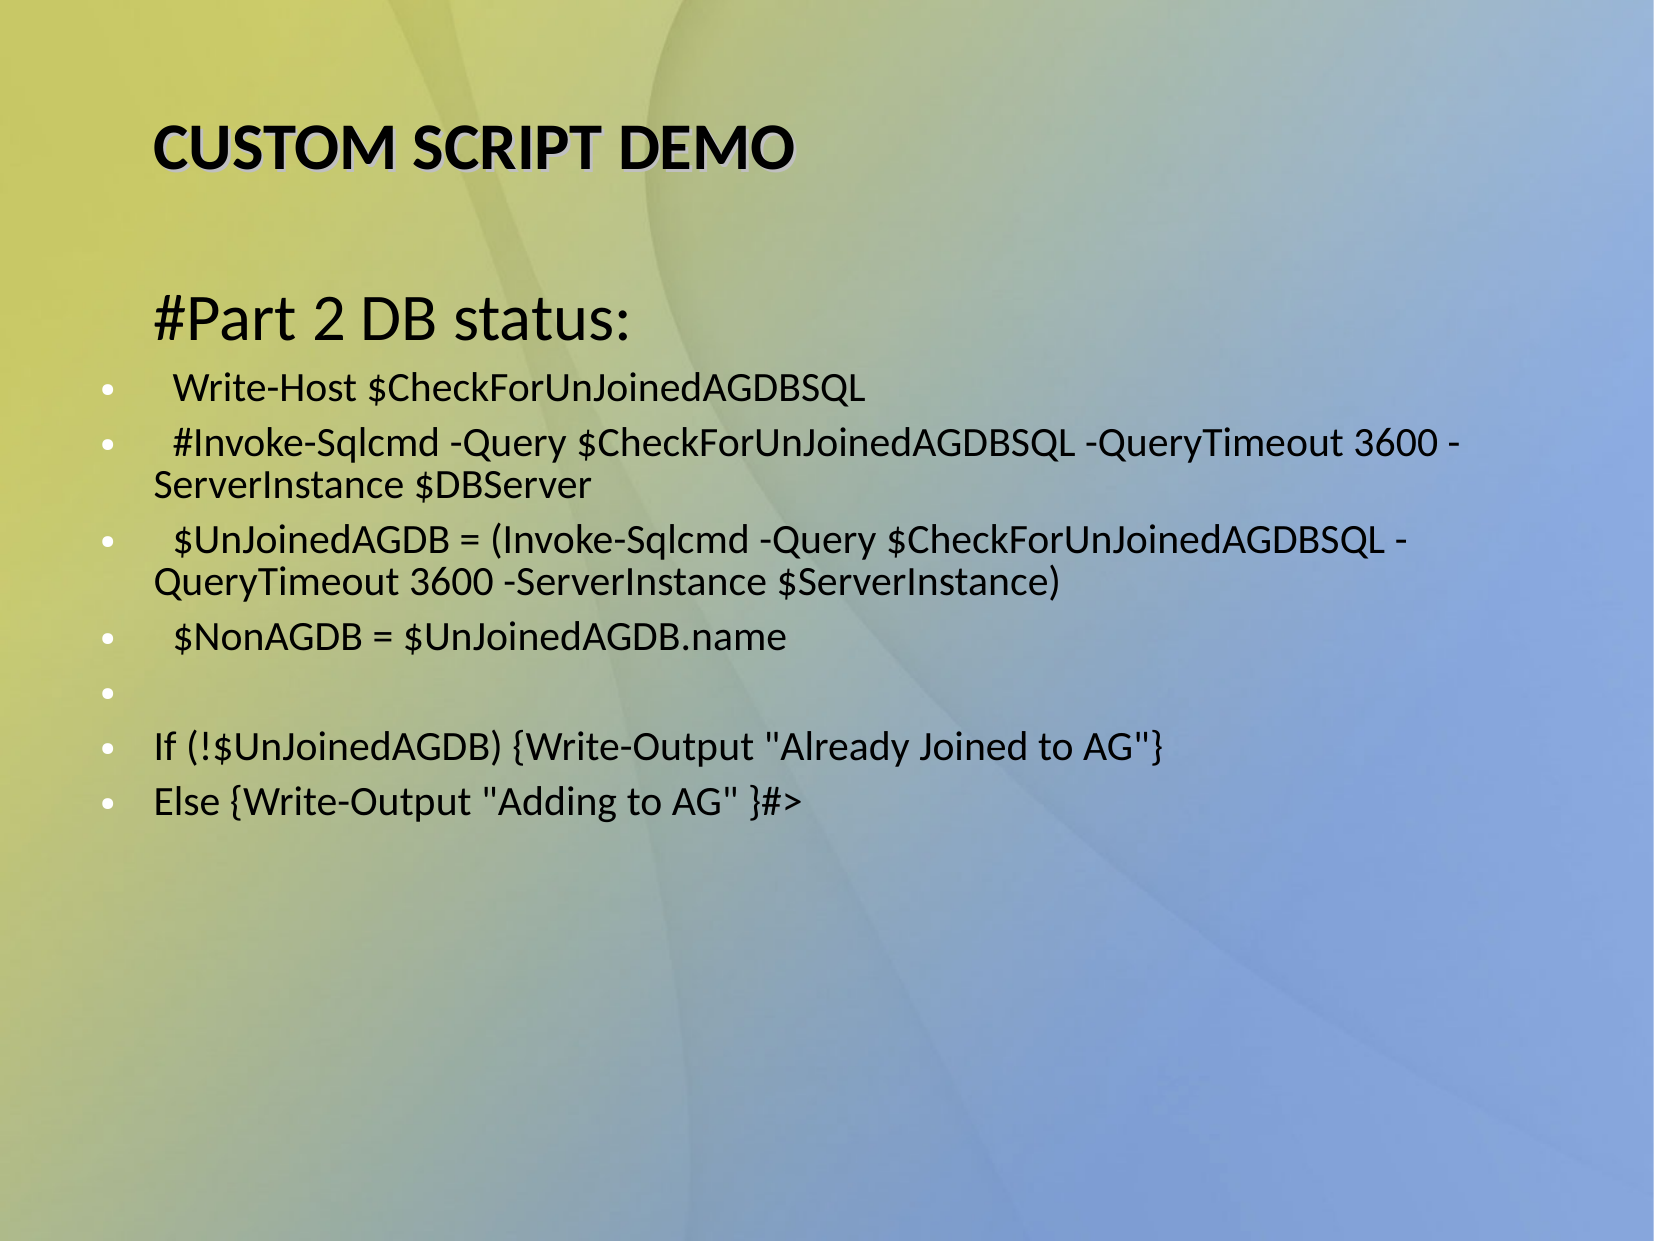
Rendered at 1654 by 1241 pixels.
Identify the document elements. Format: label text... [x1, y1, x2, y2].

list #Part 2 DB status: Write-Host $CheckForUnJoinedAGDBSQL #Invoke-Sqlcmd -Query $CheckForUnJoinedAGDBSQL -QueryTimeout 3600 -ServerInstance $DBServer $UnJoinedAGDB = (Invoke-Sqlcmd -Query $CheckForUnJoinedAGDBSQL -QueryTimeout 3600 -ServerInstance $ServerInstance) $NonAGDB = $UnJoinedAGDB.name If (!$UnJoinedAGDB) {Write-Output "Already Joined to AG"} Else {Write-Output "Adding to AG" }#> [82, 290, 1571, 1010]
picture [0, 0, 1654, 1241]
title CUSTOM SCRIPT DEMO [82, 49, 1571, 257]
